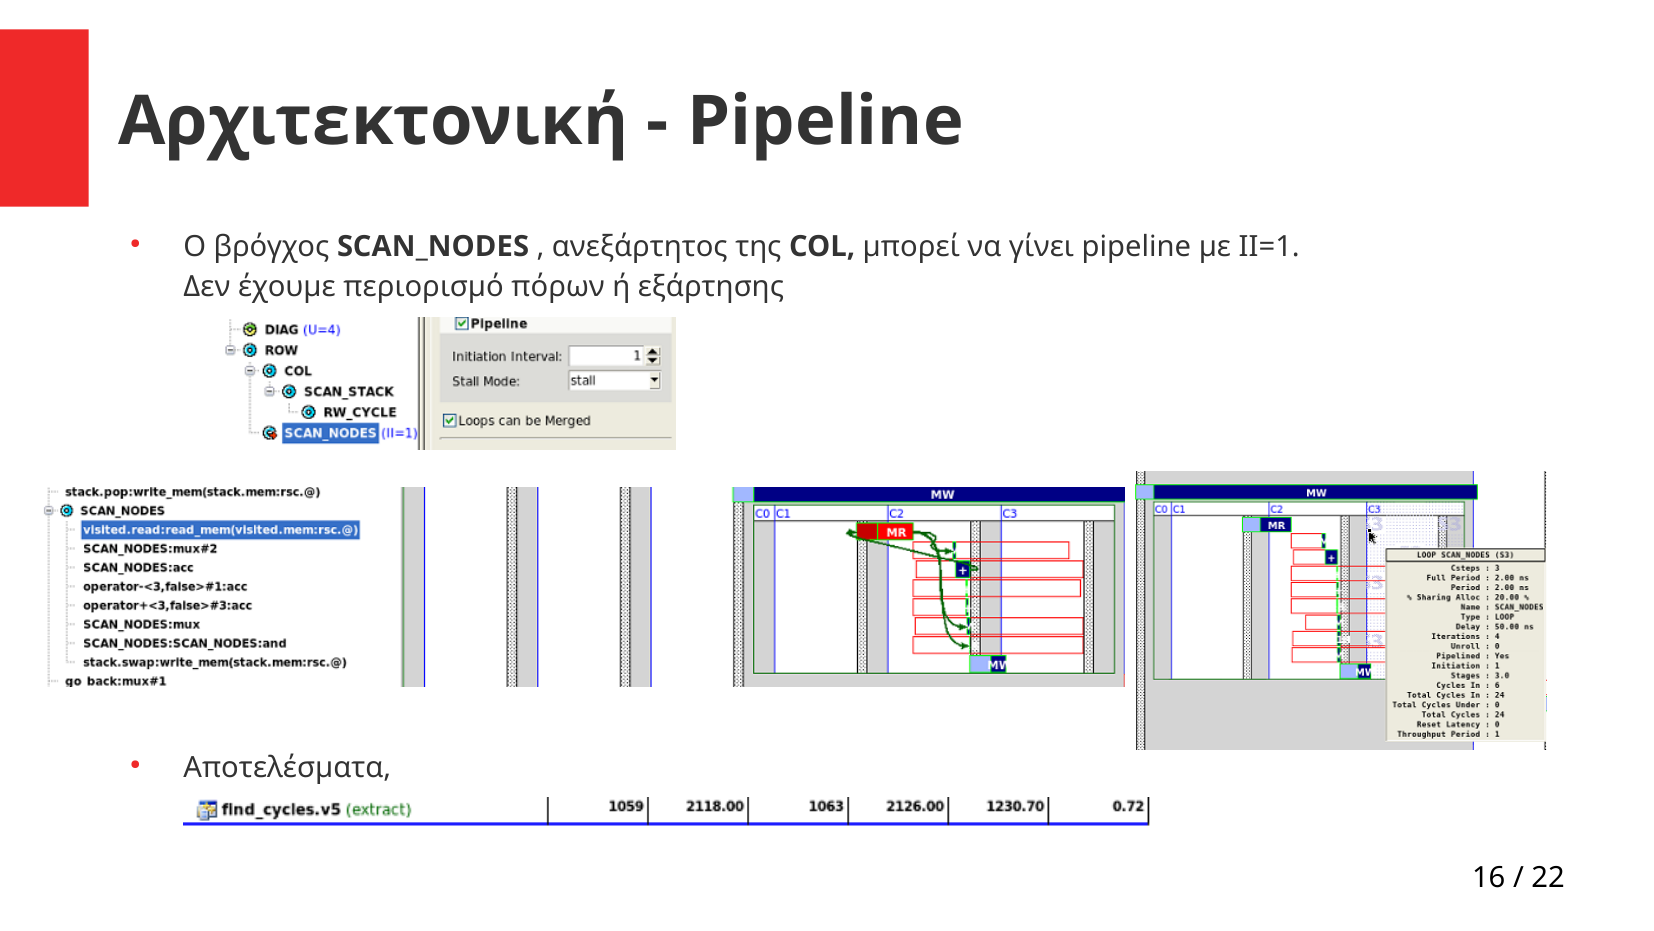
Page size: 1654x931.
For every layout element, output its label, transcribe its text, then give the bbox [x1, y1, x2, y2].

picture [183, 797, 1162, 837]
title Αρχιτεκτονική - Pipeline [118, 29, 1595, 207]
picture [37, 471, 1547, 751]
picture [187, 317, 676, 451]
list Ο βρόγχος SCAN_NODES , ανεξάρτητος της COL, μπορεί να γίνει pipeline με II=1. Δεν έχουμε περιορισμό πόρων ή εξάρτησης Αποτελέσματα, [112, 225, 1589, 787]
